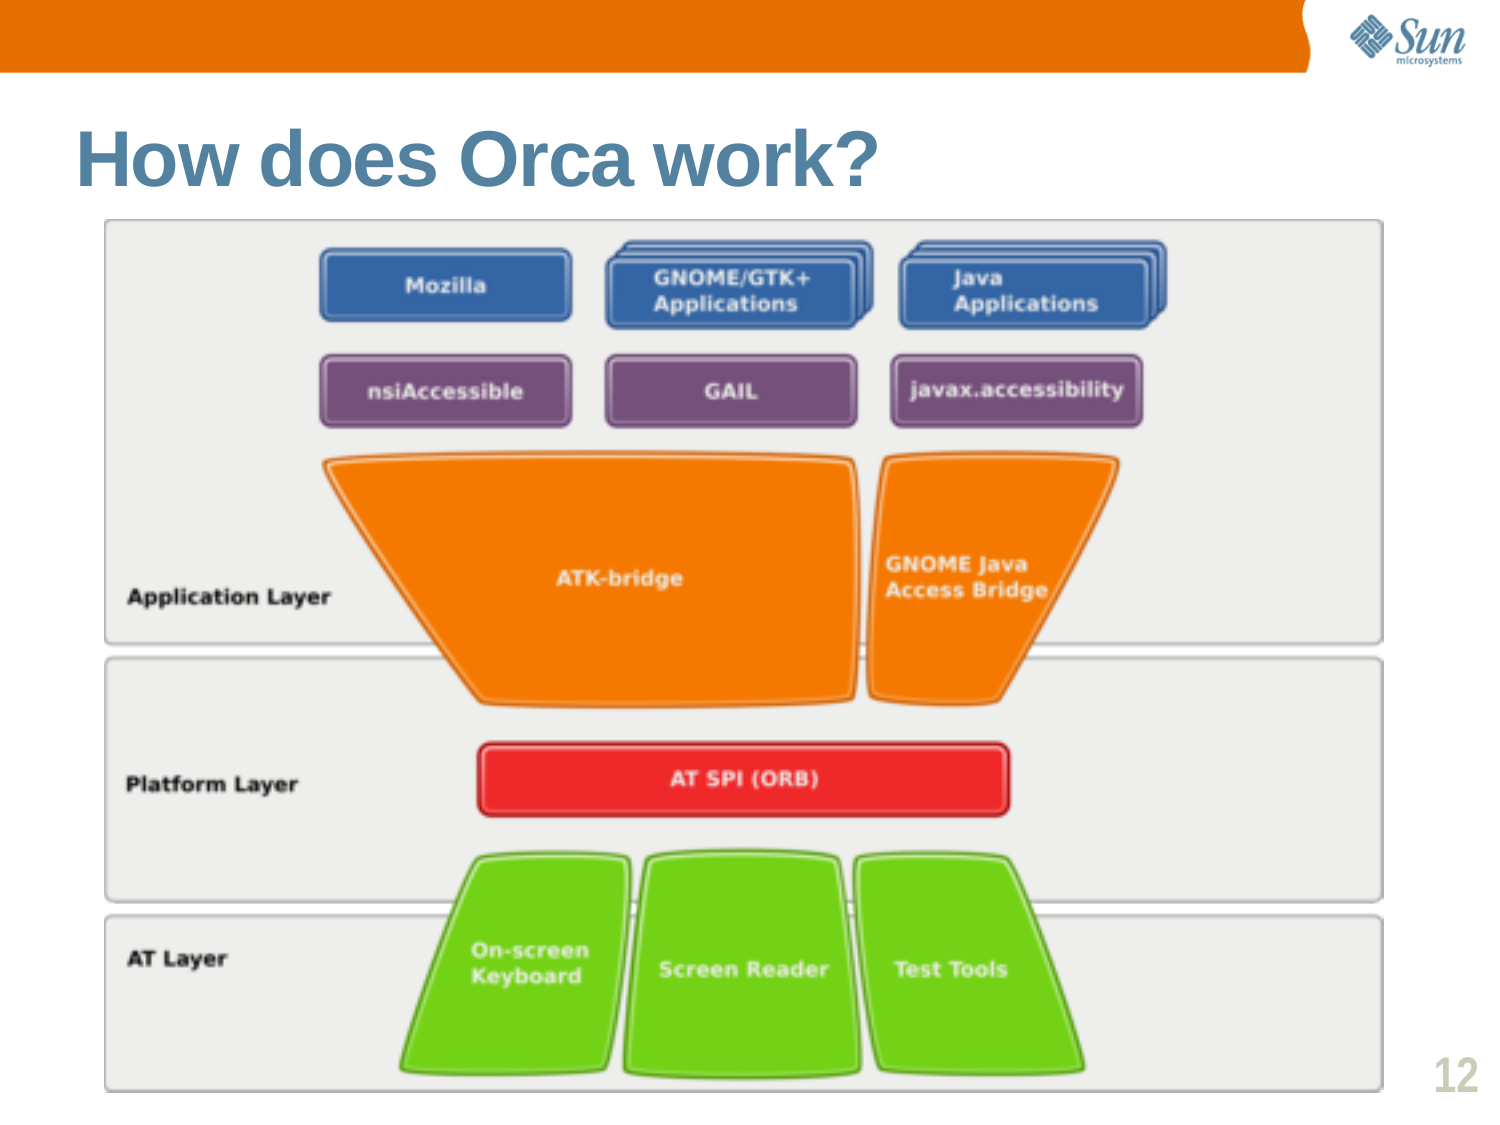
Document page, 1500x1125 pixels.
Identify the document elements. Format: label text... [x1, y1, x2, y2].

picture [104, 219, 1384, 1093]
picture [0, 0, 1500, 75]
title How does Orca work? [75, 122, 1438, 228]
